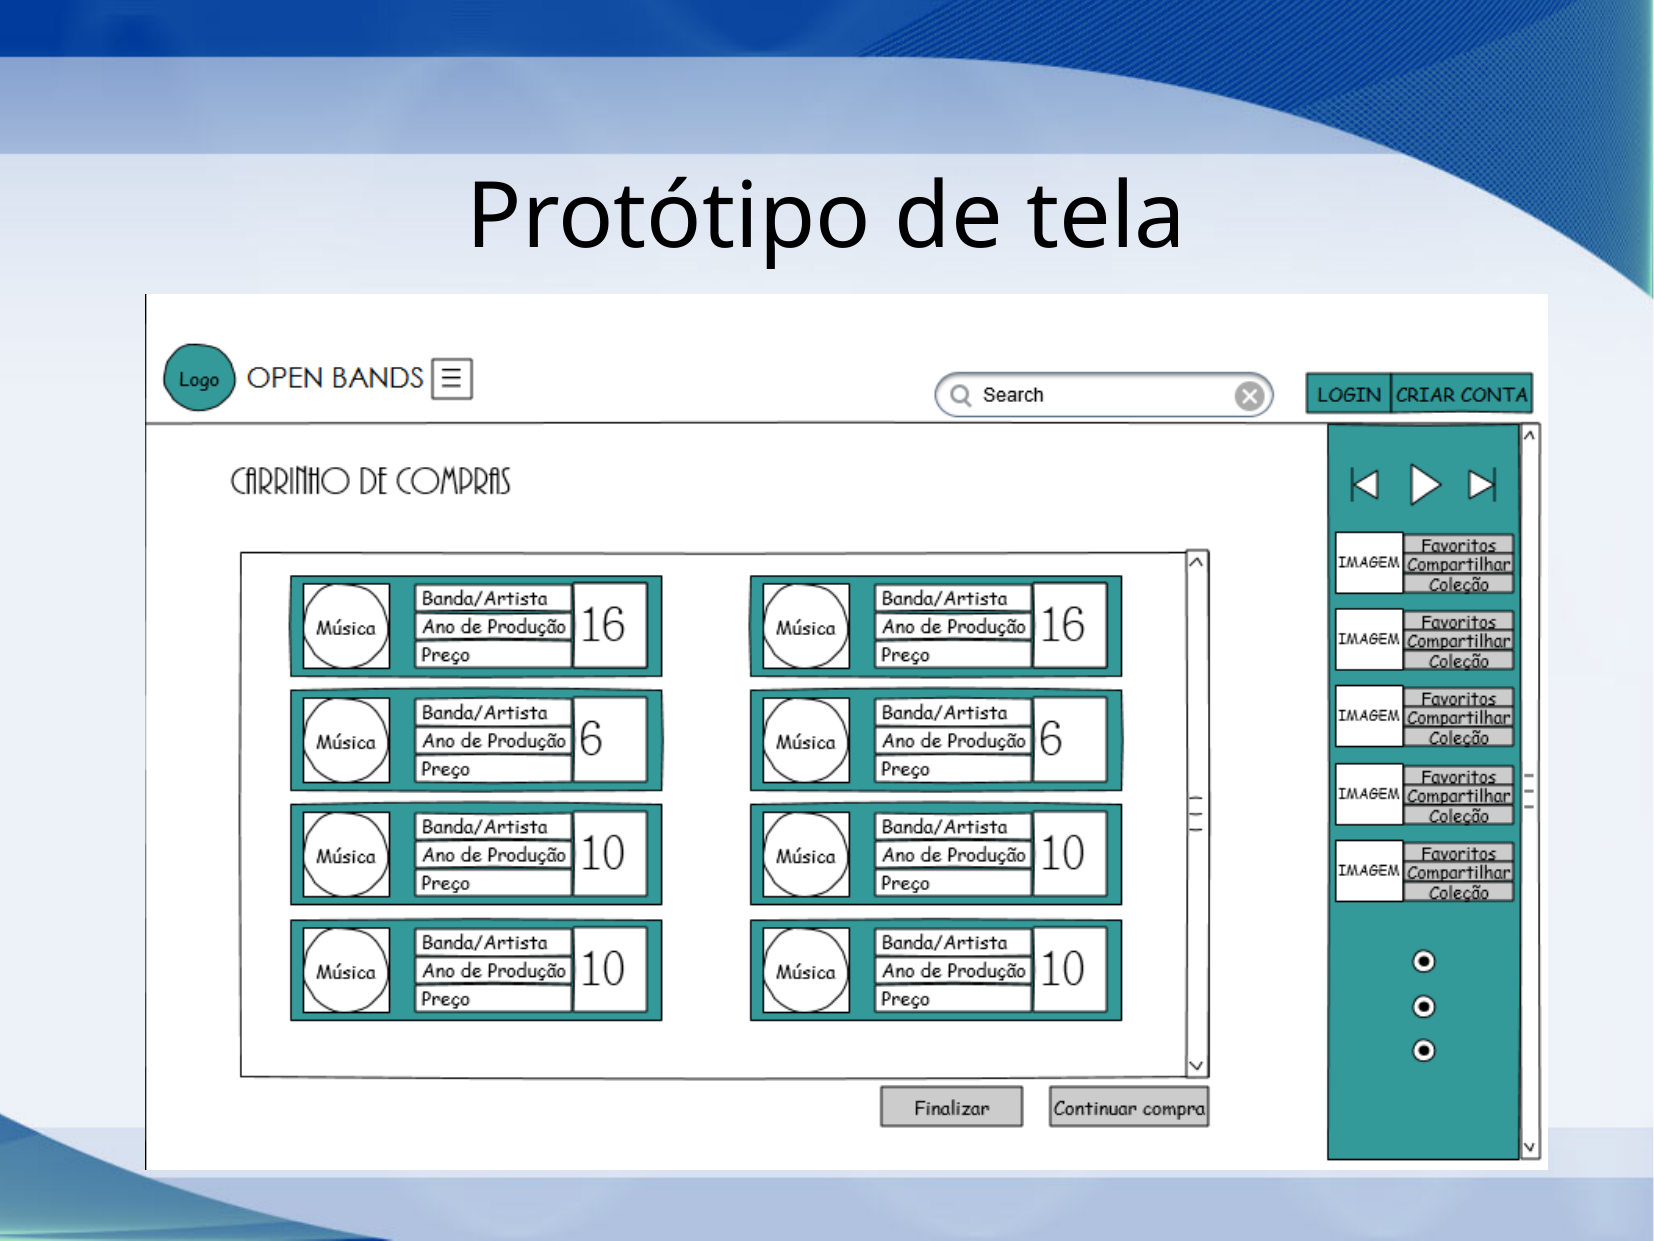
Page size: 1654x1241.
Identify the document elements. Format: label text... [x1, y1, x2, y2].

picture [0, 0, 1654, 1241]
title Protótipo de tela [82, 108, 1571, 316]
